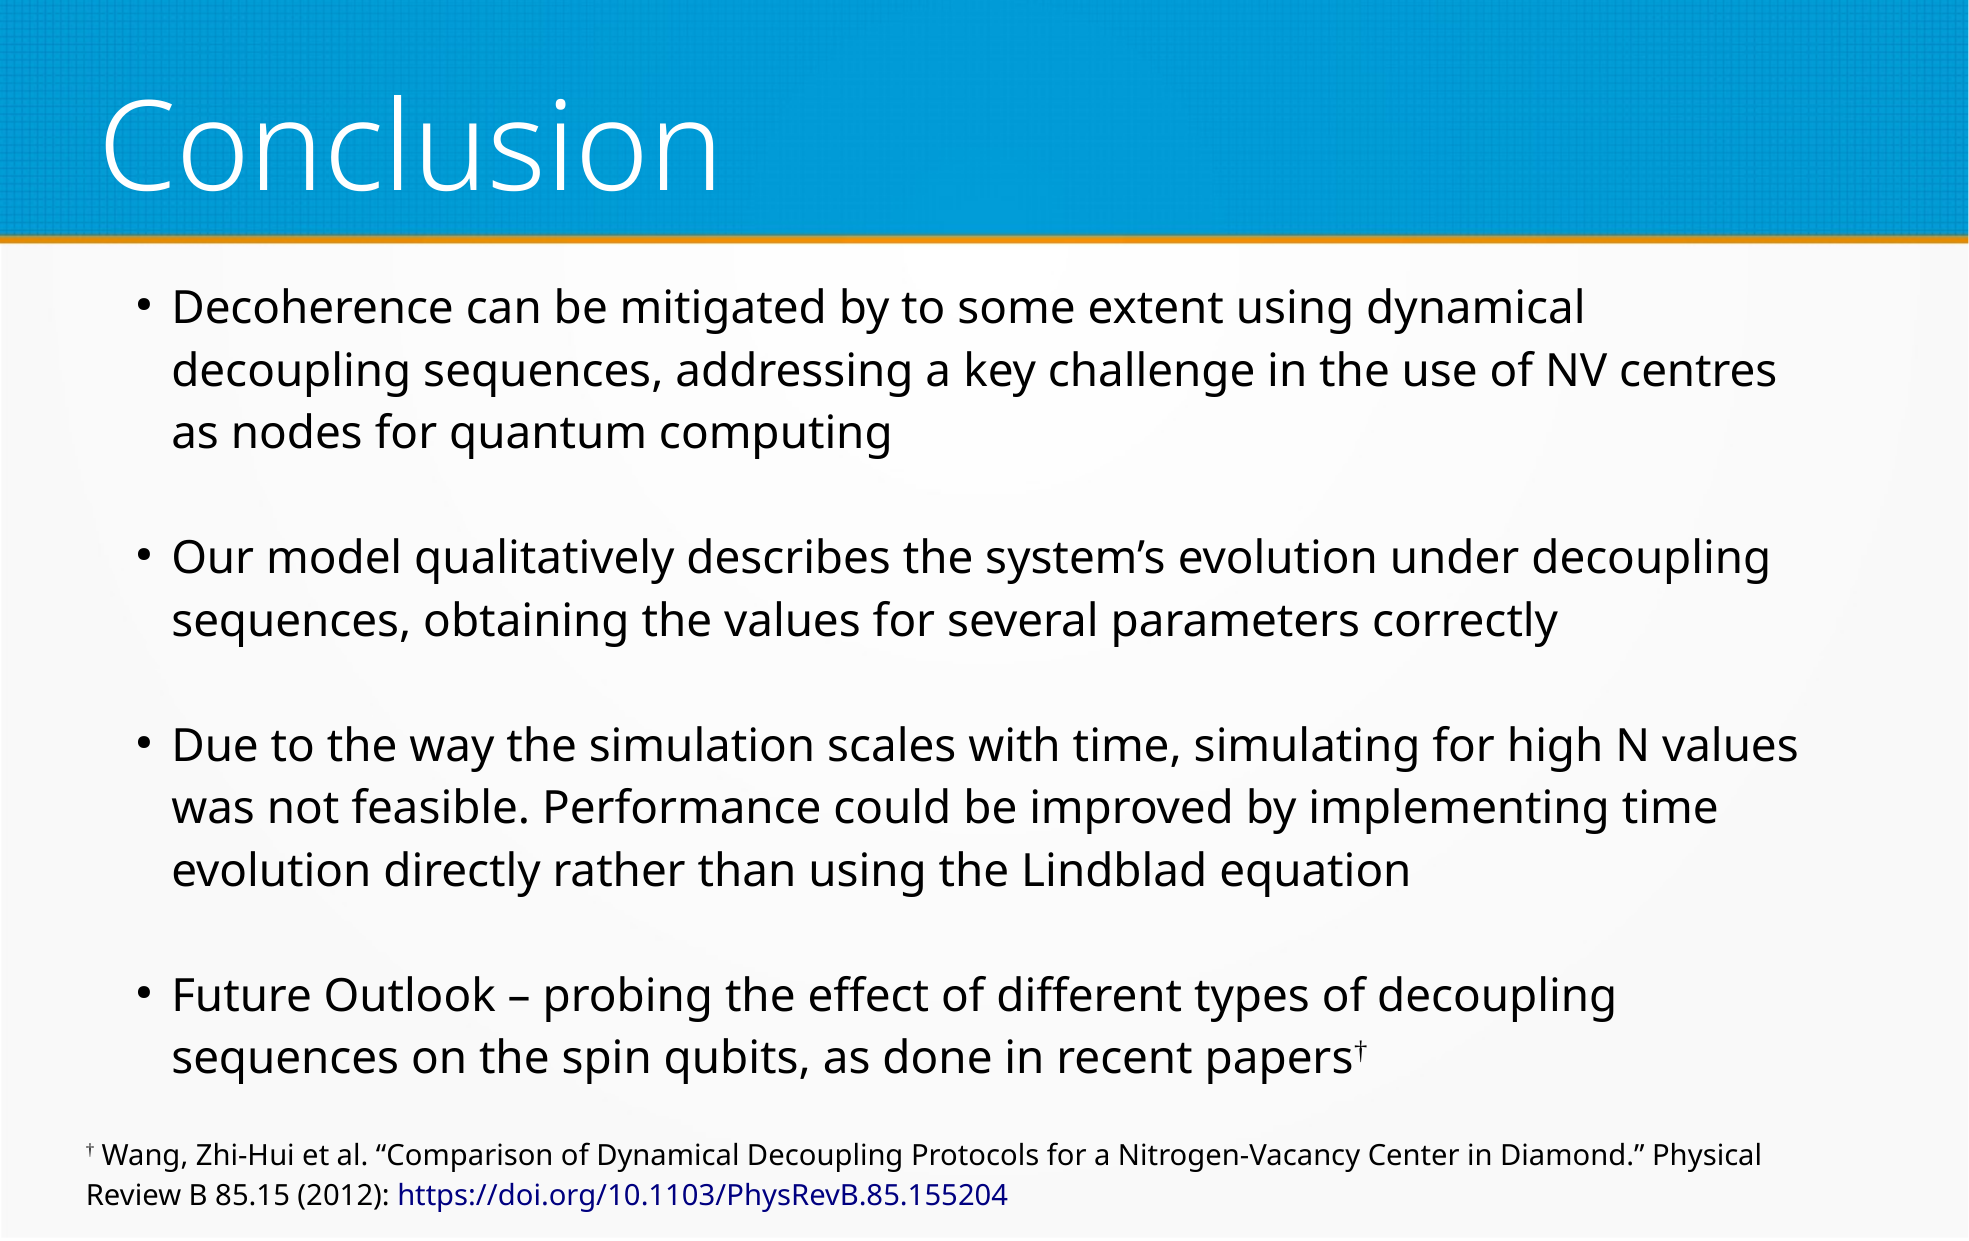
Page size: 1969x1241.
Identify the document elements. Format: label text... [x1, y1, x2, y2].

text_box † Wang, Zhi-Hui et al. “Comparison of Dynamical Decoupling Protocols for a Nitrogen-Vacancy Center in Diamond.” Physical Review B 85.15 (2012): https://doi.org/10.1103/PhysRevB.85.155204 [79, 1133, 1796, 1215]
text_box Decoherence can be mitigated by to some extent using dynamical decoupling sequences, addressing a key challenge in the use of NV centres as nodes for quantum computing Our model qualitatively describes the system’s evolution under decoupling sequences, obtaining the values for several parameters correctly Due to the way the simulation scales with time, simulating for high N values was not feasible. Performance could be improved by implementing time evolution directly rather than using the Lindblad equation Future Outlook – probing the effect of different types of decoupling sequences on the spin qubits, as done in recent papers† [129, 275, 1819, 1087]
title Conclusion [98, 19, 1870, 227]
picture [0, 233, 1969, 1241]
